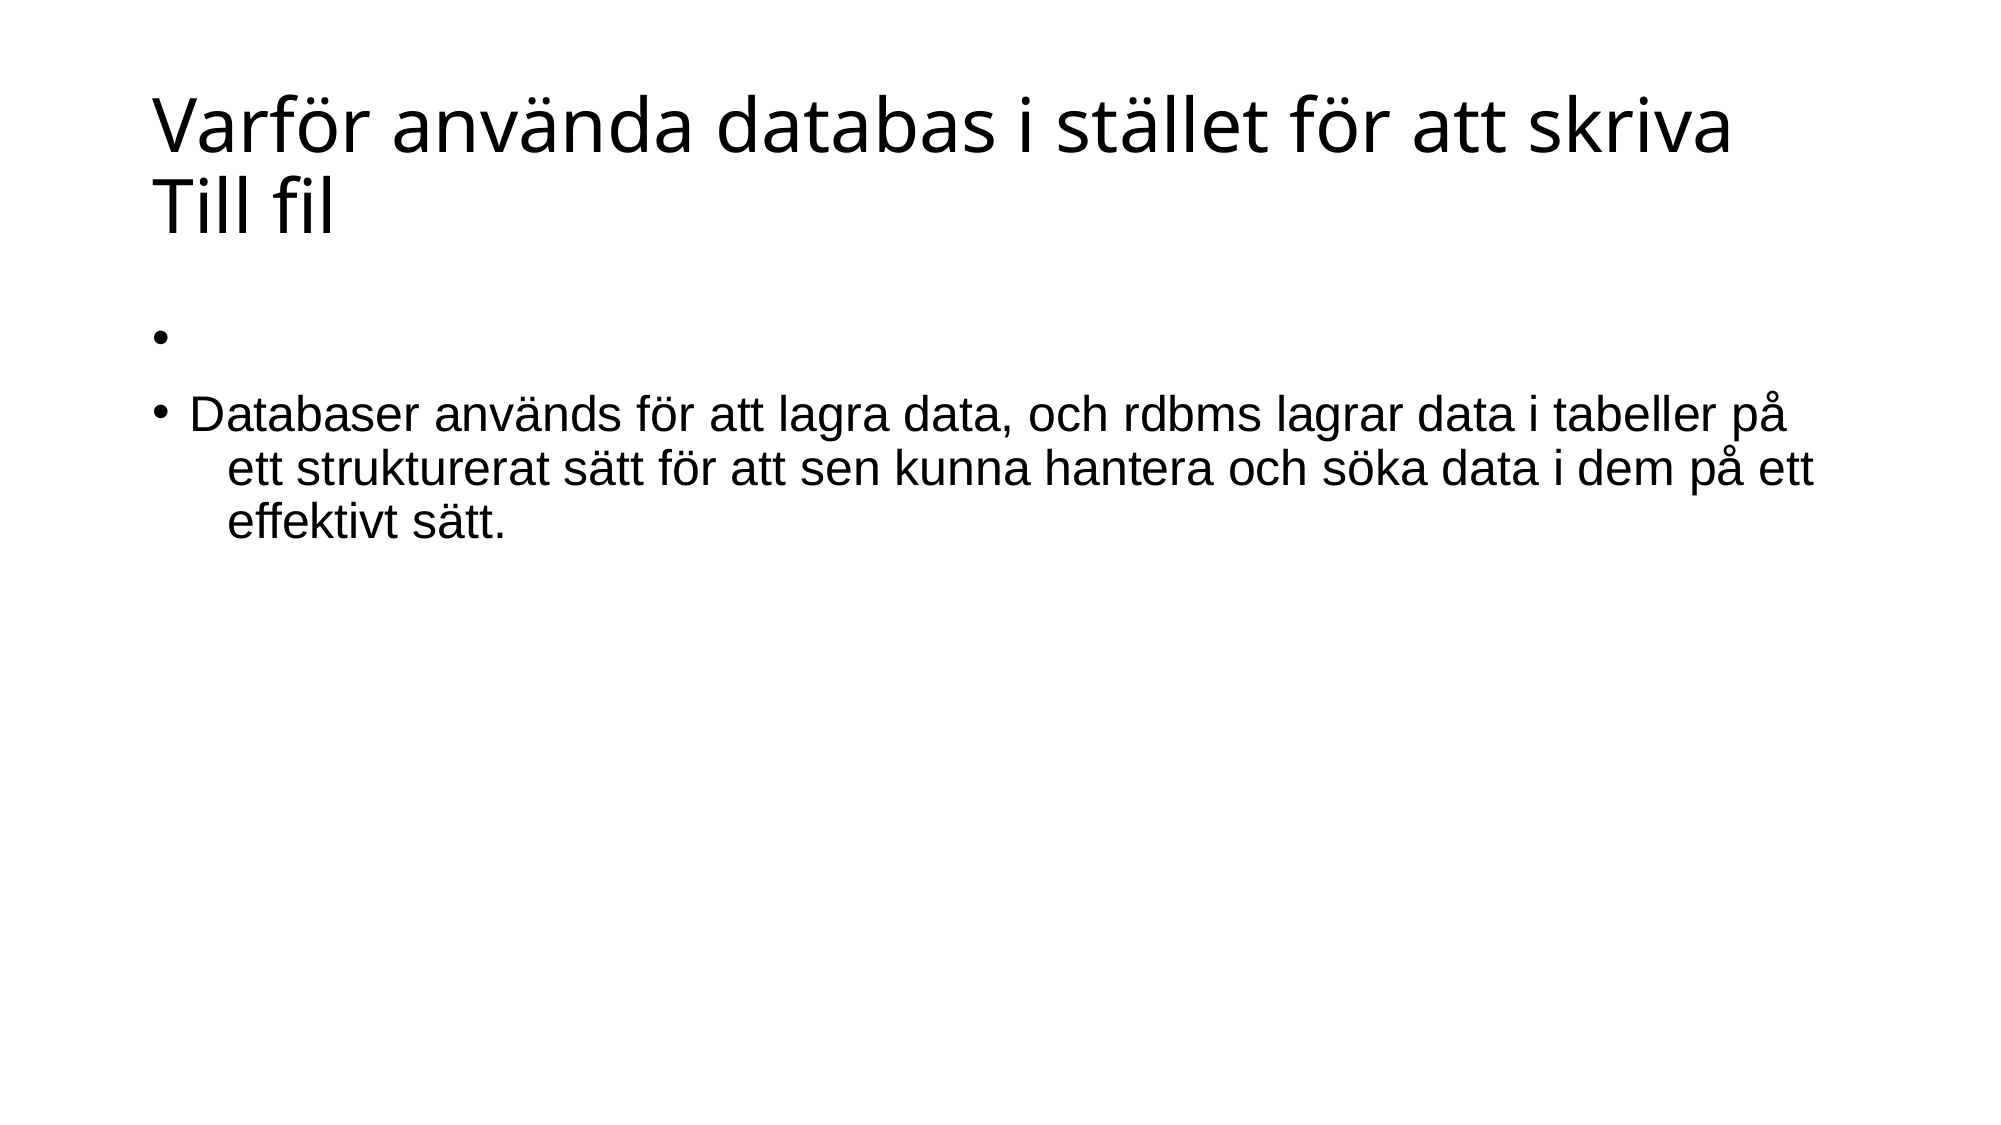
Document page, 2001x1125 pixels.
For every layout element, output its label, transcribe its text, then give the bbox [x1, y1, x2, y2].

list Databaser används för att lagra data, och rdbms lagrar data i tabeller på ett strukturerat sätt för att sen kunna hantera och söka data i dem på ett effektivt sätt. [137, 299, 1863, 1014]
title Varför använda databas i stället för att skriva Till fil [137, 59, 1863, 278]
